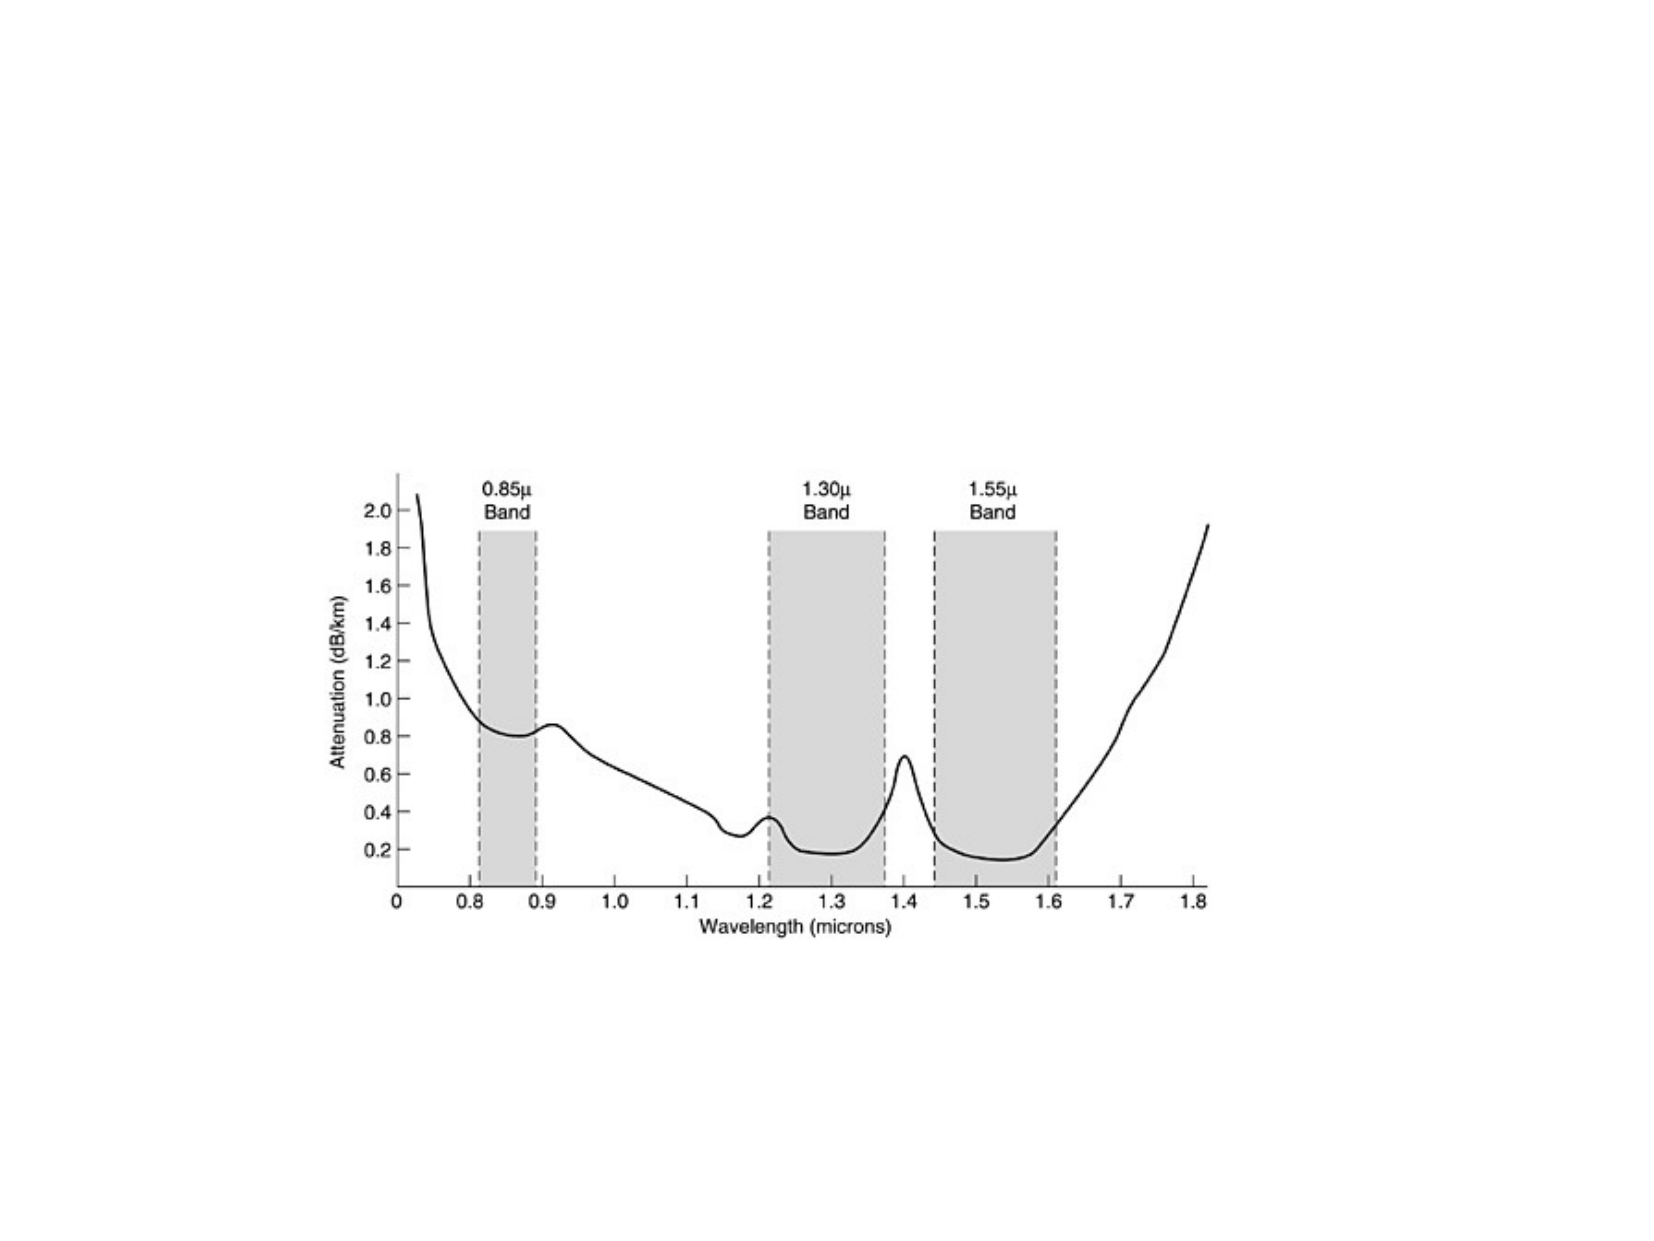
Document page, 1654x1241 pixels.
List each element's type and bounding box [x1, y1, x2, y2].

picture [324, 468, 1217, 945]
